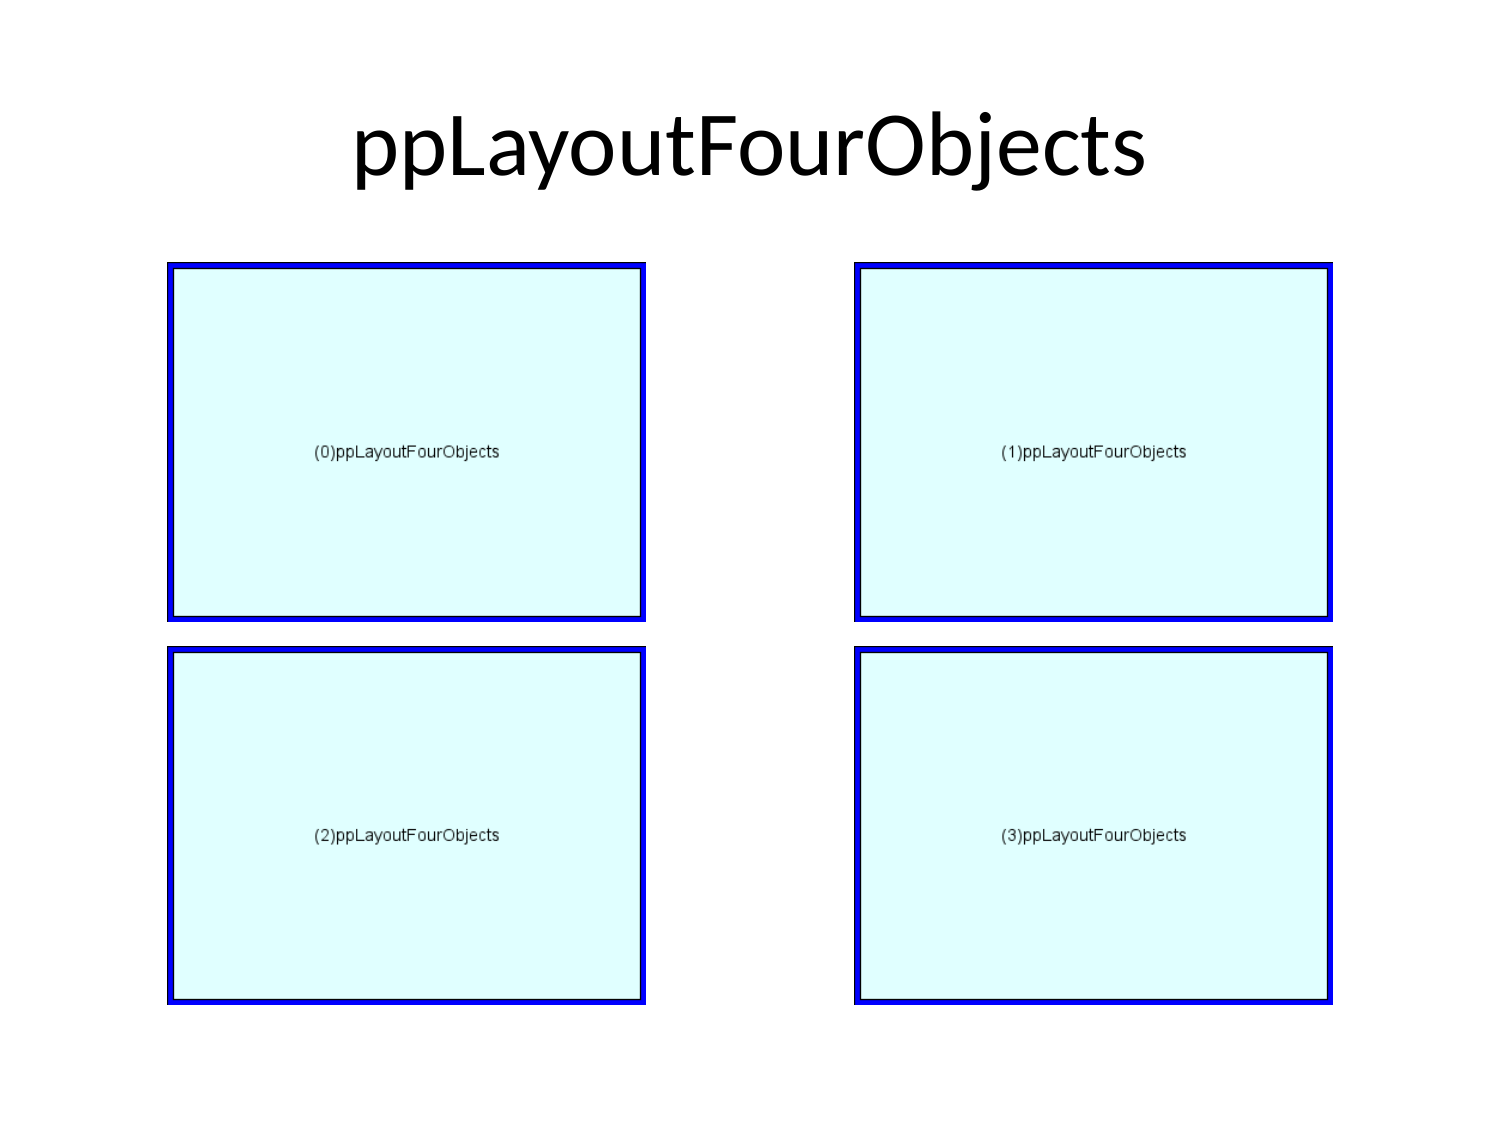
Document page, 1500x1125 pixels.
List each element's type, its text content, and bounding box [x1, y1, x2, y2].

picture [854, 262, 1333, 622]
picture [854, 646, 1333, 1006]
title ppLayoutFourObjects [75, 45, 1426, 233]
picture [167, 646, 646, 1006]
picture [167, 262, 646, 622]
